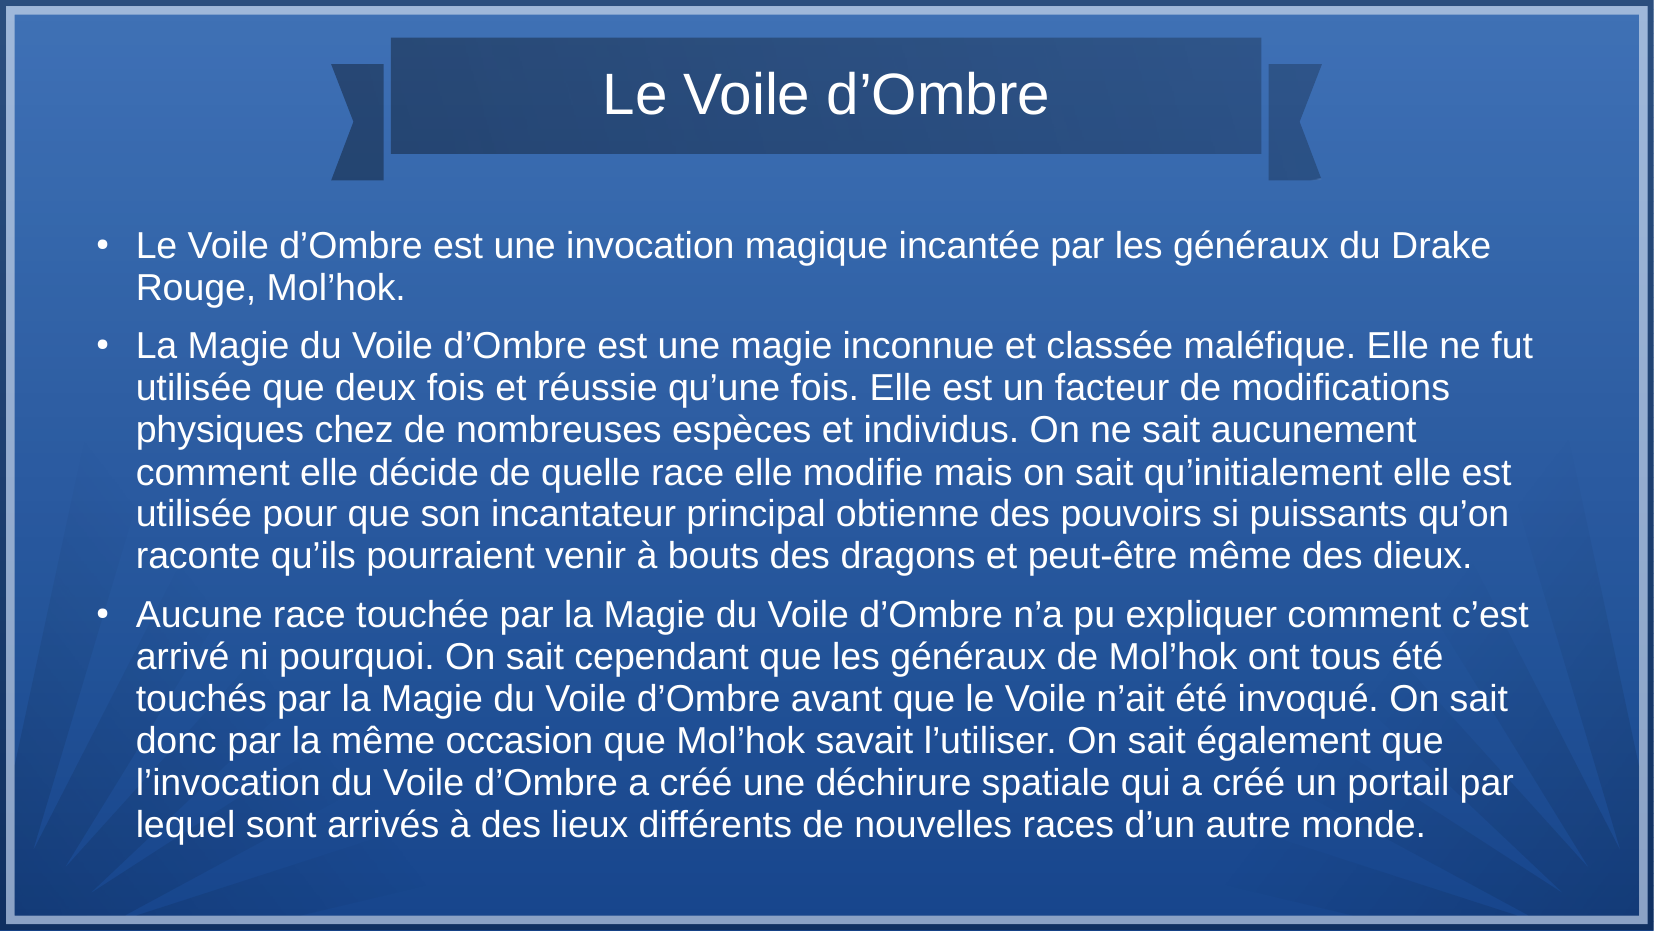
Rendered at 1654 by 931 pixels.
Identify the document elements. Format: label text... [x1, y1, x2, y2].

list Le Voile d’Ombre est une invocation magique incantée par les généraux du Drake Rouge, Mol’hok. La Magie du Voile d’Ombre est une magie inconnue et classée maléfique. Elle ne fut utilisée que deux fois et réussie qu’une fois. Elle est un facteur de modifications physiques chez de nombreuses espèces et individus. On ne sait aucunement comment elle décide de quelle race elle modifie mais on sait qu’initialement elle est utilisée pour que son incantateur principal obtienne des pouvoirs si puissants qu’on raconte qu’ils pourraient venir à bouts des dragons et peut-être même des dieux. Aucune race touchée par la Magie du Voile d’Ombre n’a pu expliquer comment c’est arrivé ni pourquoi. On sait cependant que les généraux de Mol’hok ont tous été touchés par la Magie du Voile d’Ombre avant que le Voile n’ait été invoqué. On sait donc par la même occasion que Mol’hok savait l’utiliser. On sait également que l’invocation du Voile d’Ombre a créé une déchirure spatiale qui a créé un portail par lequel sont arrivés à des lieux différents de nouvelles races d’un autre monde. [82, 224, 1571, 848]
title Le Voile d’Ombre [389, 35, 1264, 154]
